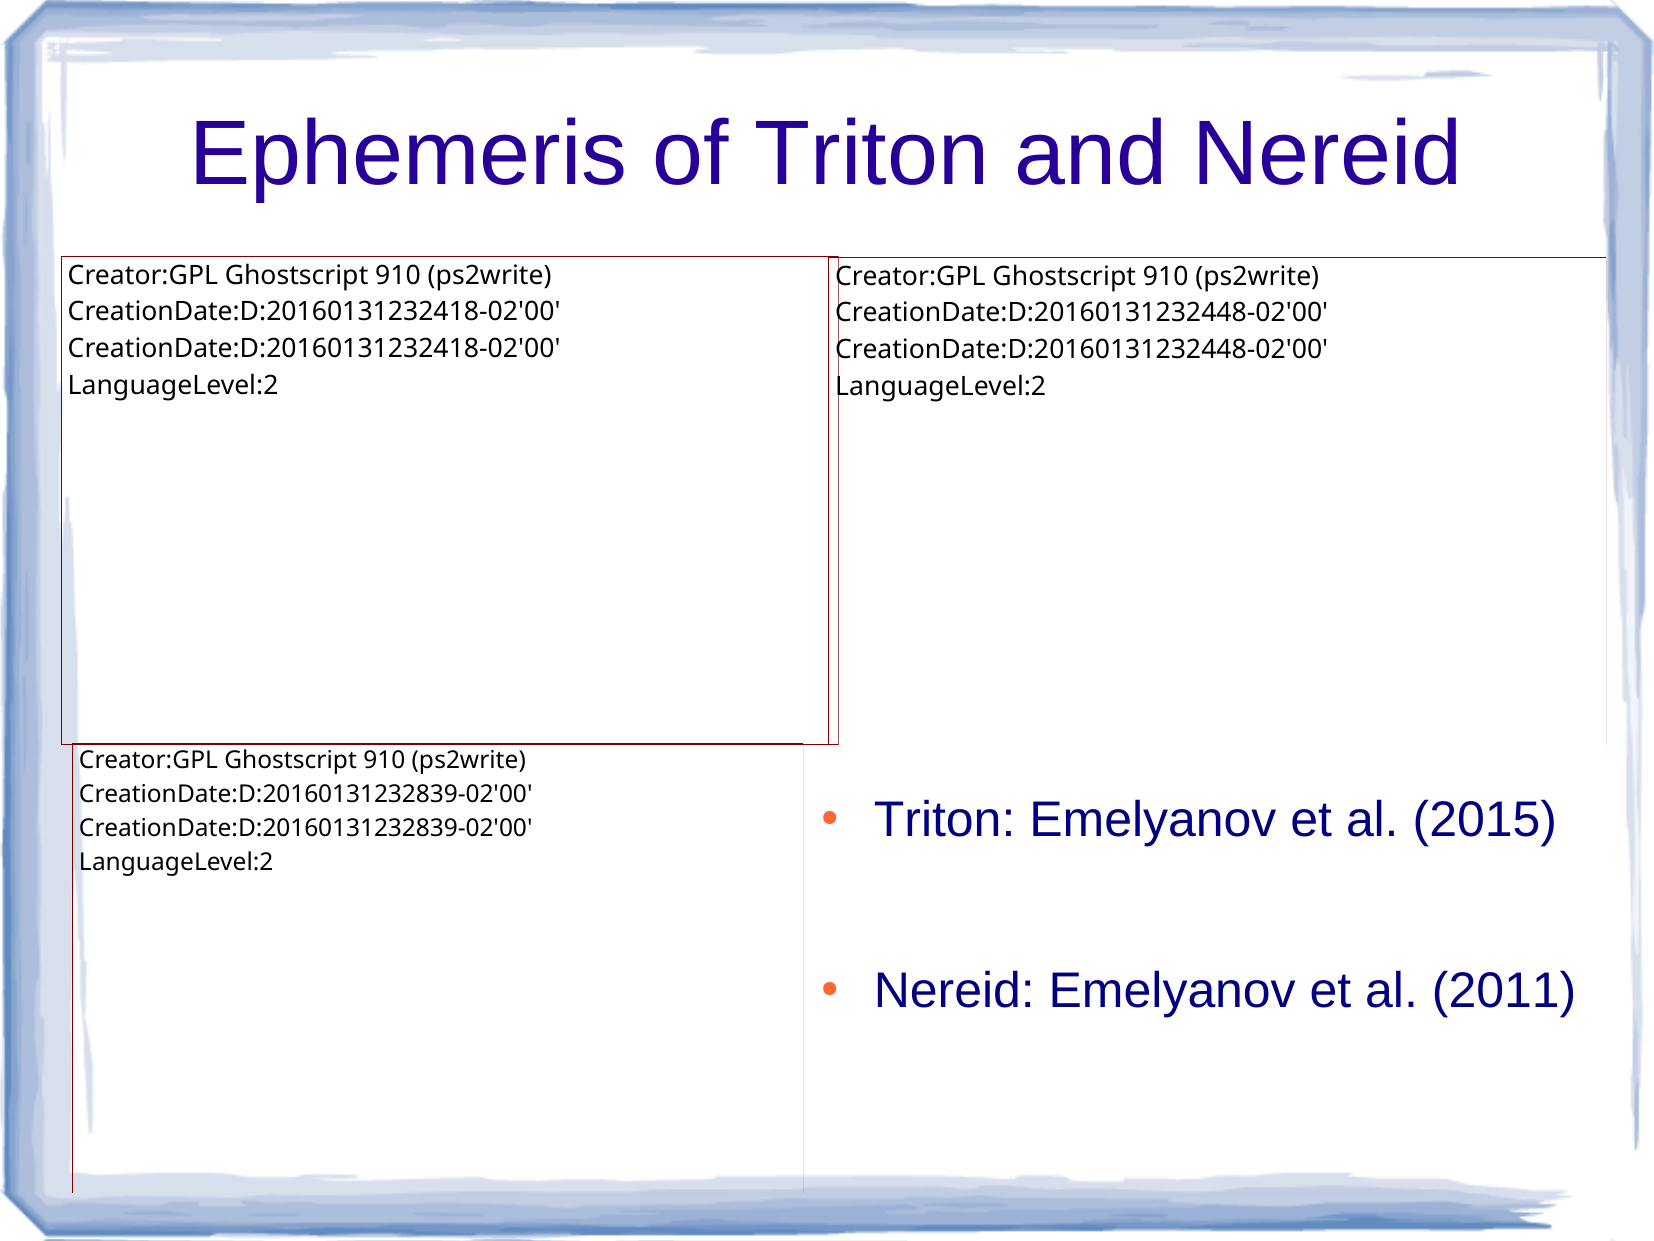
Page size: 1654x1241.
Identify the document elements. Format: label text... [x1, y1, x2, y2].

list Triton: Emelyanov et al. (2015) Nereid: Emelyanov et al. (2011) [803, 791, 1642, 1040]
picture [0, 0, 1654, 1241]
title Ephemeris of Triton and Nereid [82, 49, 1571, 255]
